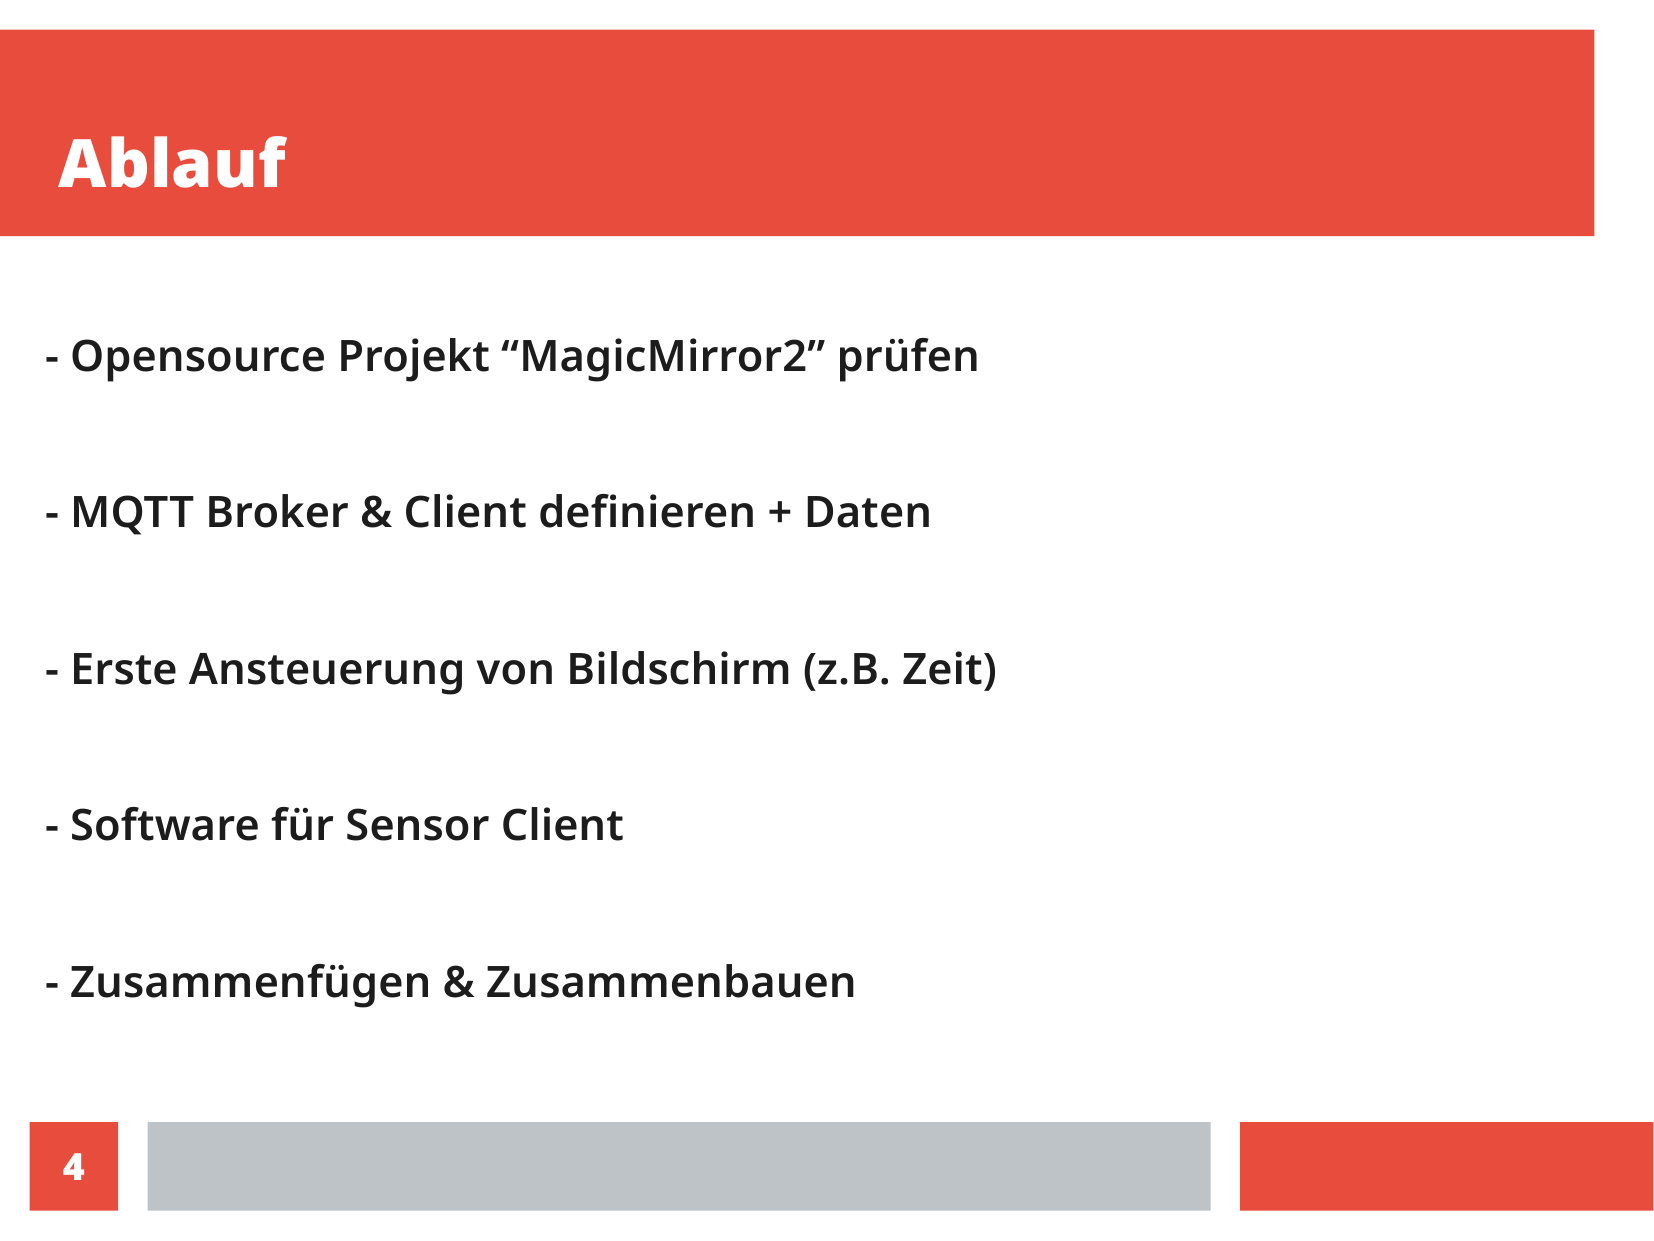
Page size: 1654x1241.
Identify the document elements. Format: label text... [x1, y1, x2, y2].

title Ablauf [59, 59, 1595, 207]
list - Opensource Projekt “MagicMirror2” prüfen - MQTT Broker & Client definieren + Daten - Erste Ansteuerung von Bildschirm (z.B. Zeit) - Software für Sensor Client - Zusammenfügen & Zusammenbauen [45, 324, 1551, 1093]
